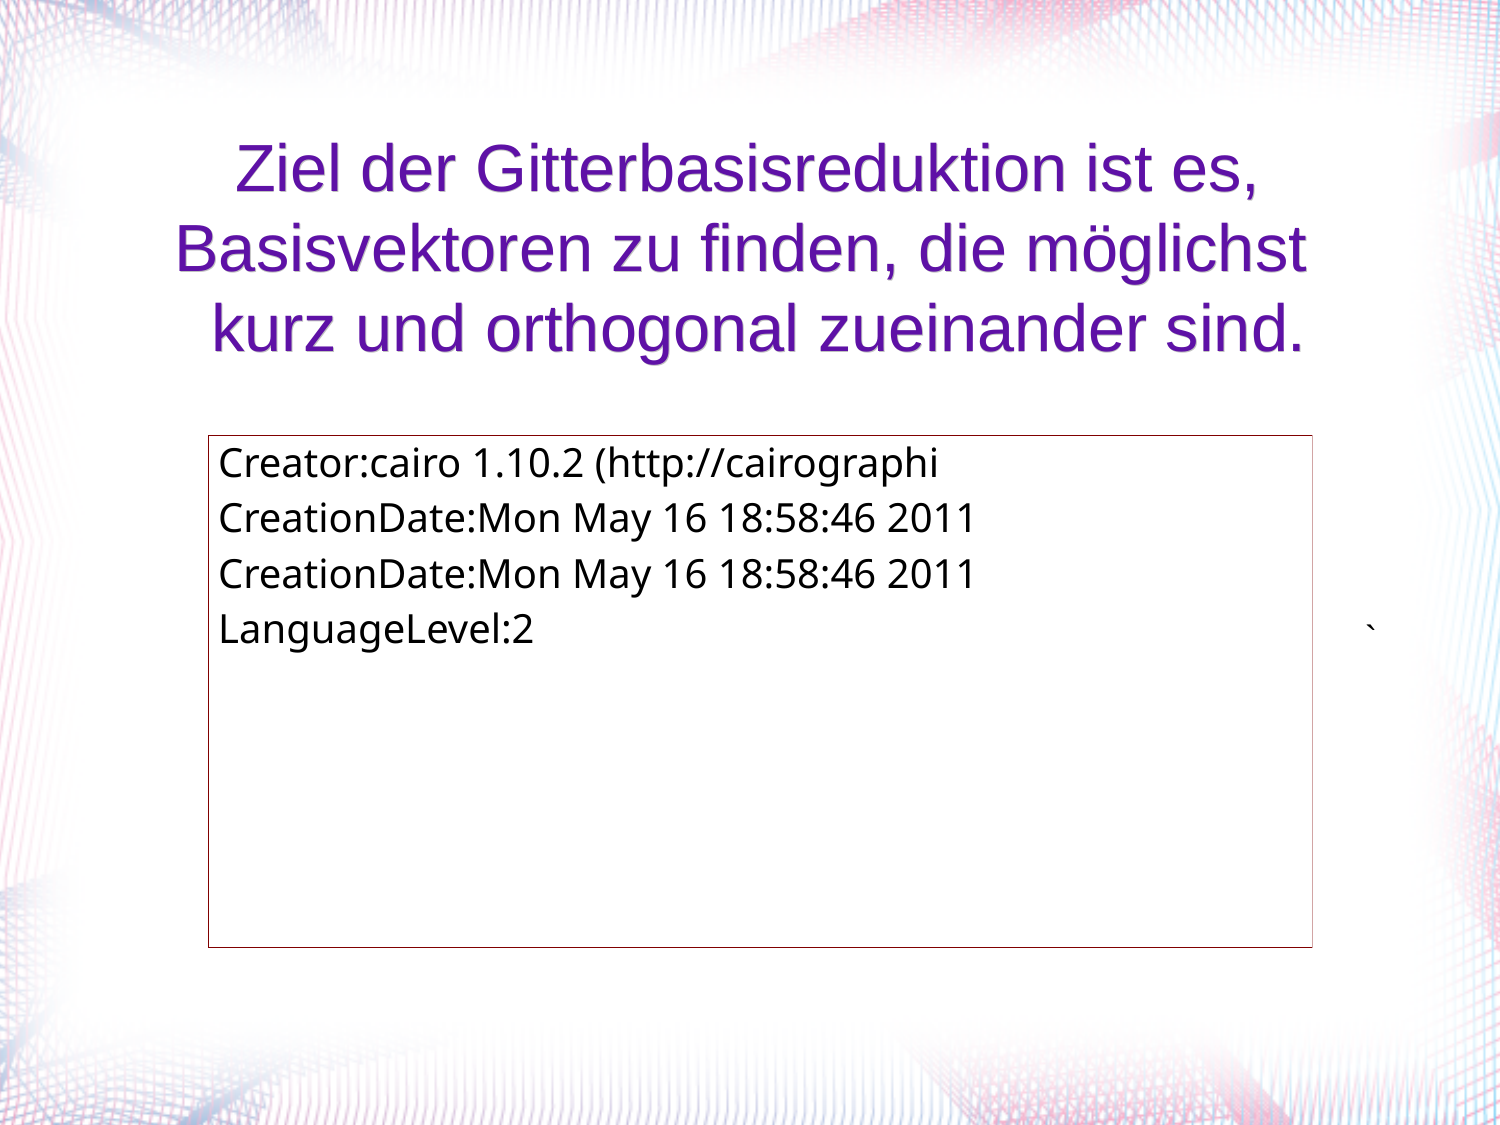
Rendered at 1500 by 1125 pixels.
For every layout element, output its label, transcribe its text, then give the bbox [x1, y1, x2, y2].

title Ziel der Gitterbasisreduktion ist es, Basisvektoren zu finden, die möglichst kurz und orthogonal zueinander sind. [159, 117, 1348, 373]
picture [0, 0, 1500, 1125]
text_box ` [1350, 607, 1393, 668]
